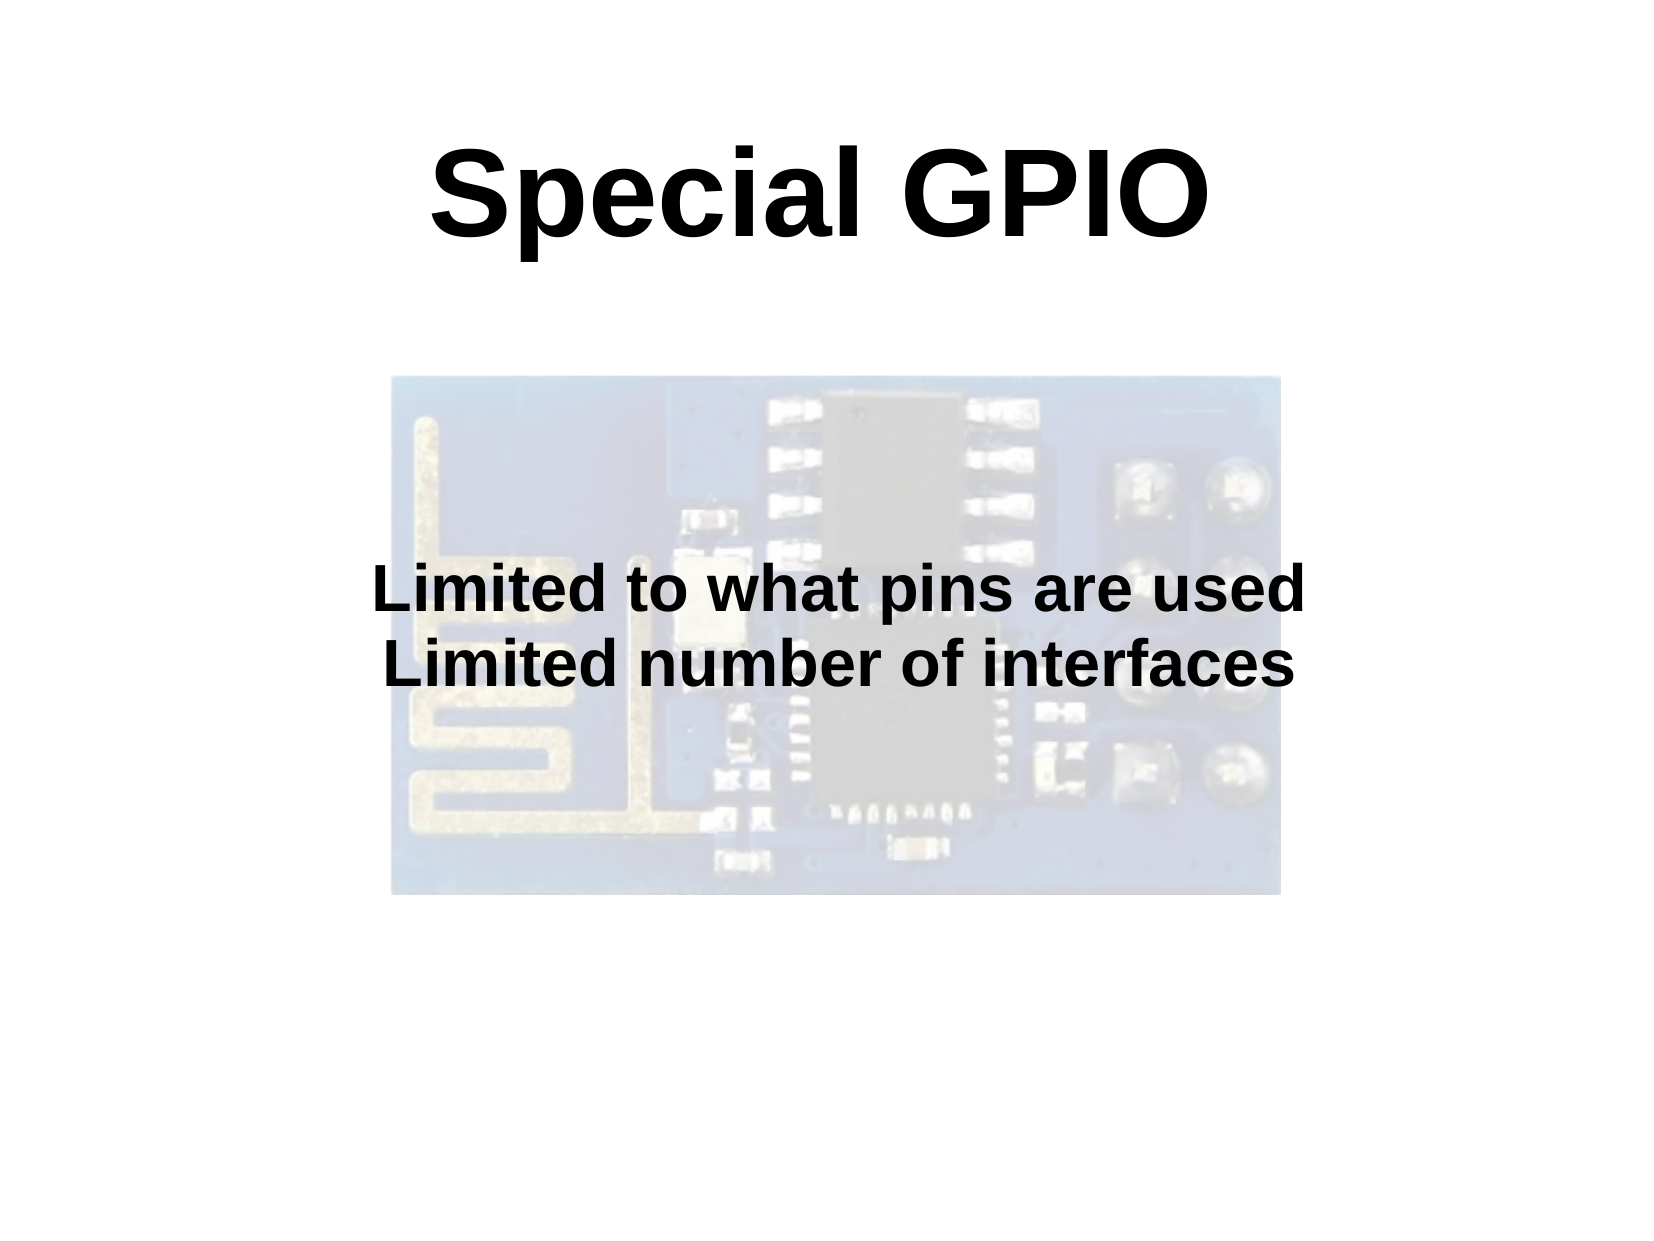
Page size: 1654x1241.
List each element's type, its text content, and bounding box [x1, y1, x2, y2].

picture [390, 374, 1281, 519]
title Special GPIO [89, 90, 1579, 298]
picture [390, 733, 1281, 895]
text_box Limited to what pins are used Limited number of interfaces [195, 519, 1486, 733]
